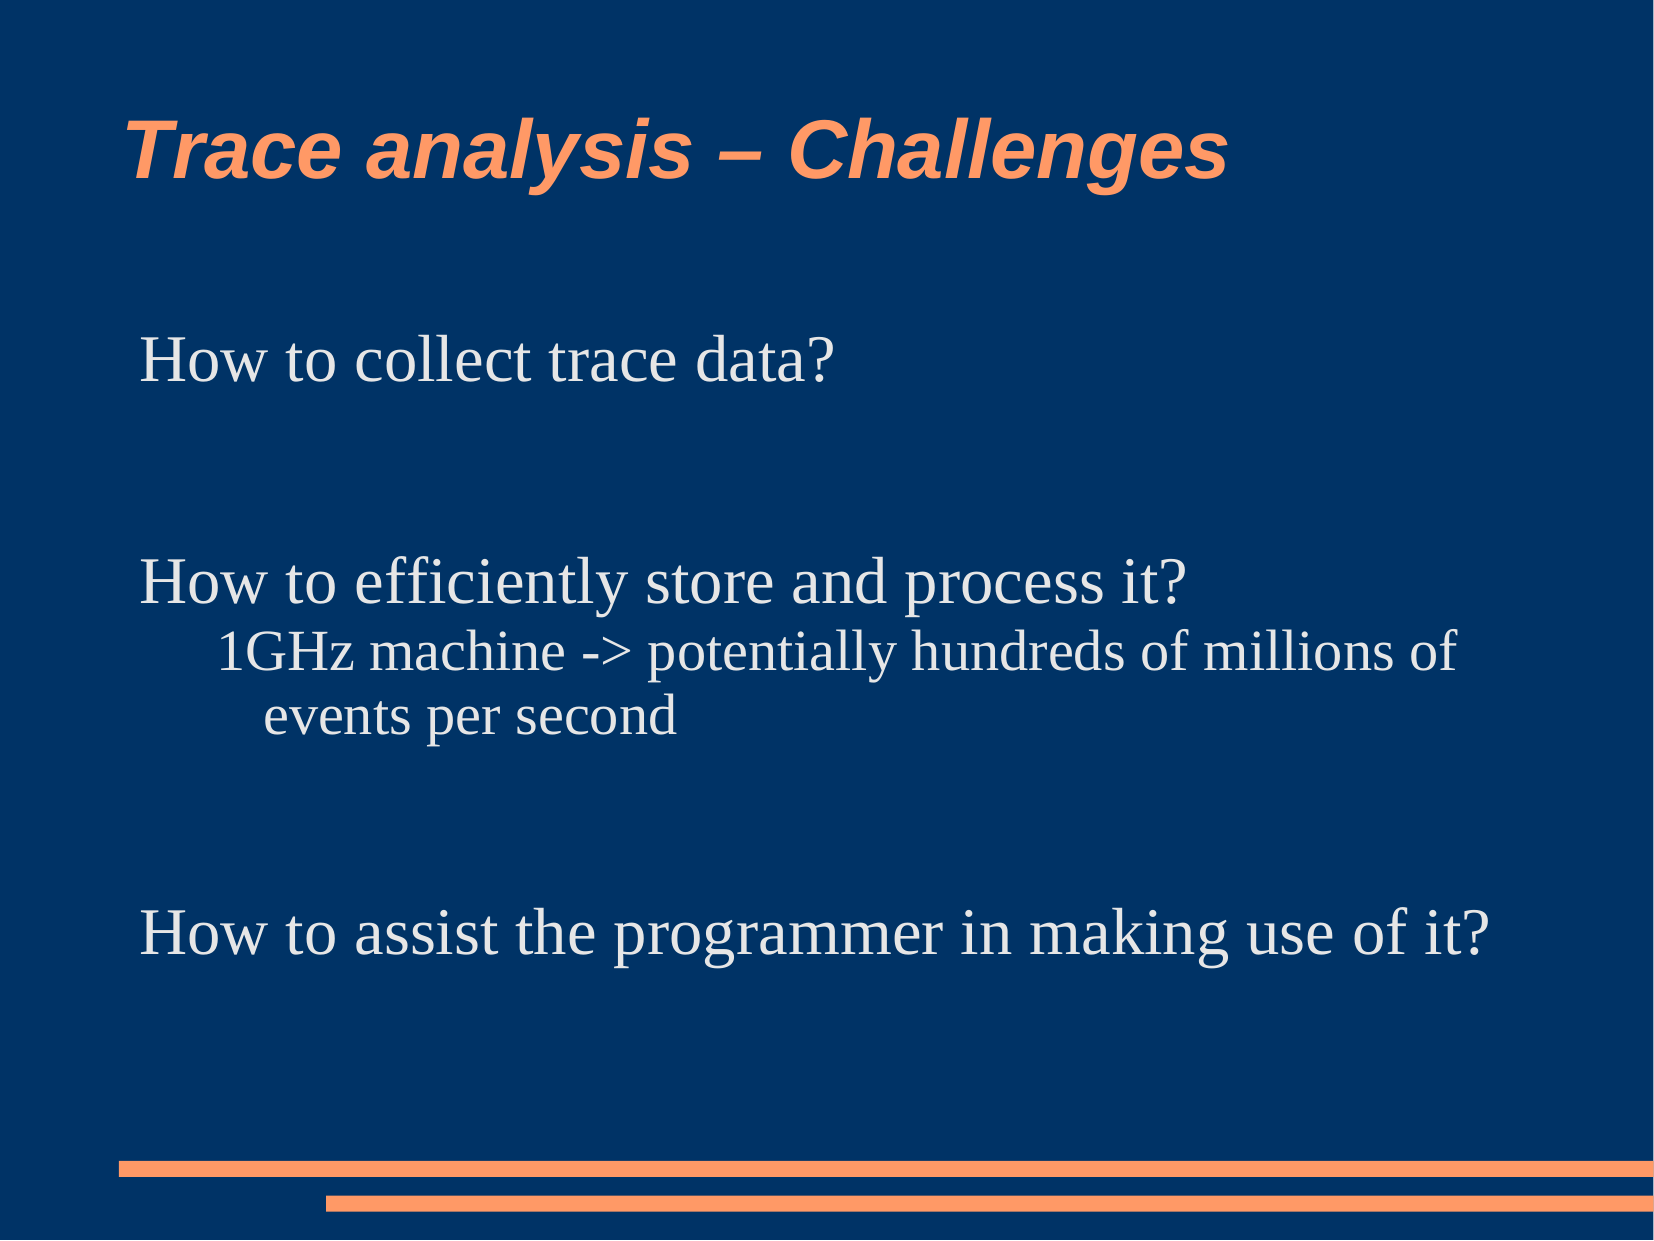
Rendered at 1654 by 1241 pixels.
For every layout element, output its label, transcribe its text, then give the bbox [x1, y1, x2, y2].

list How to collect trace data? How to efficiently store and process it? 1GHz machine -> potentially hundreds of millions of events per second How to assist the programmer in making use of it? [121, 322, 1561, 1133]
title Trace analysis – Challenges [121, 46, 1534, 254]
